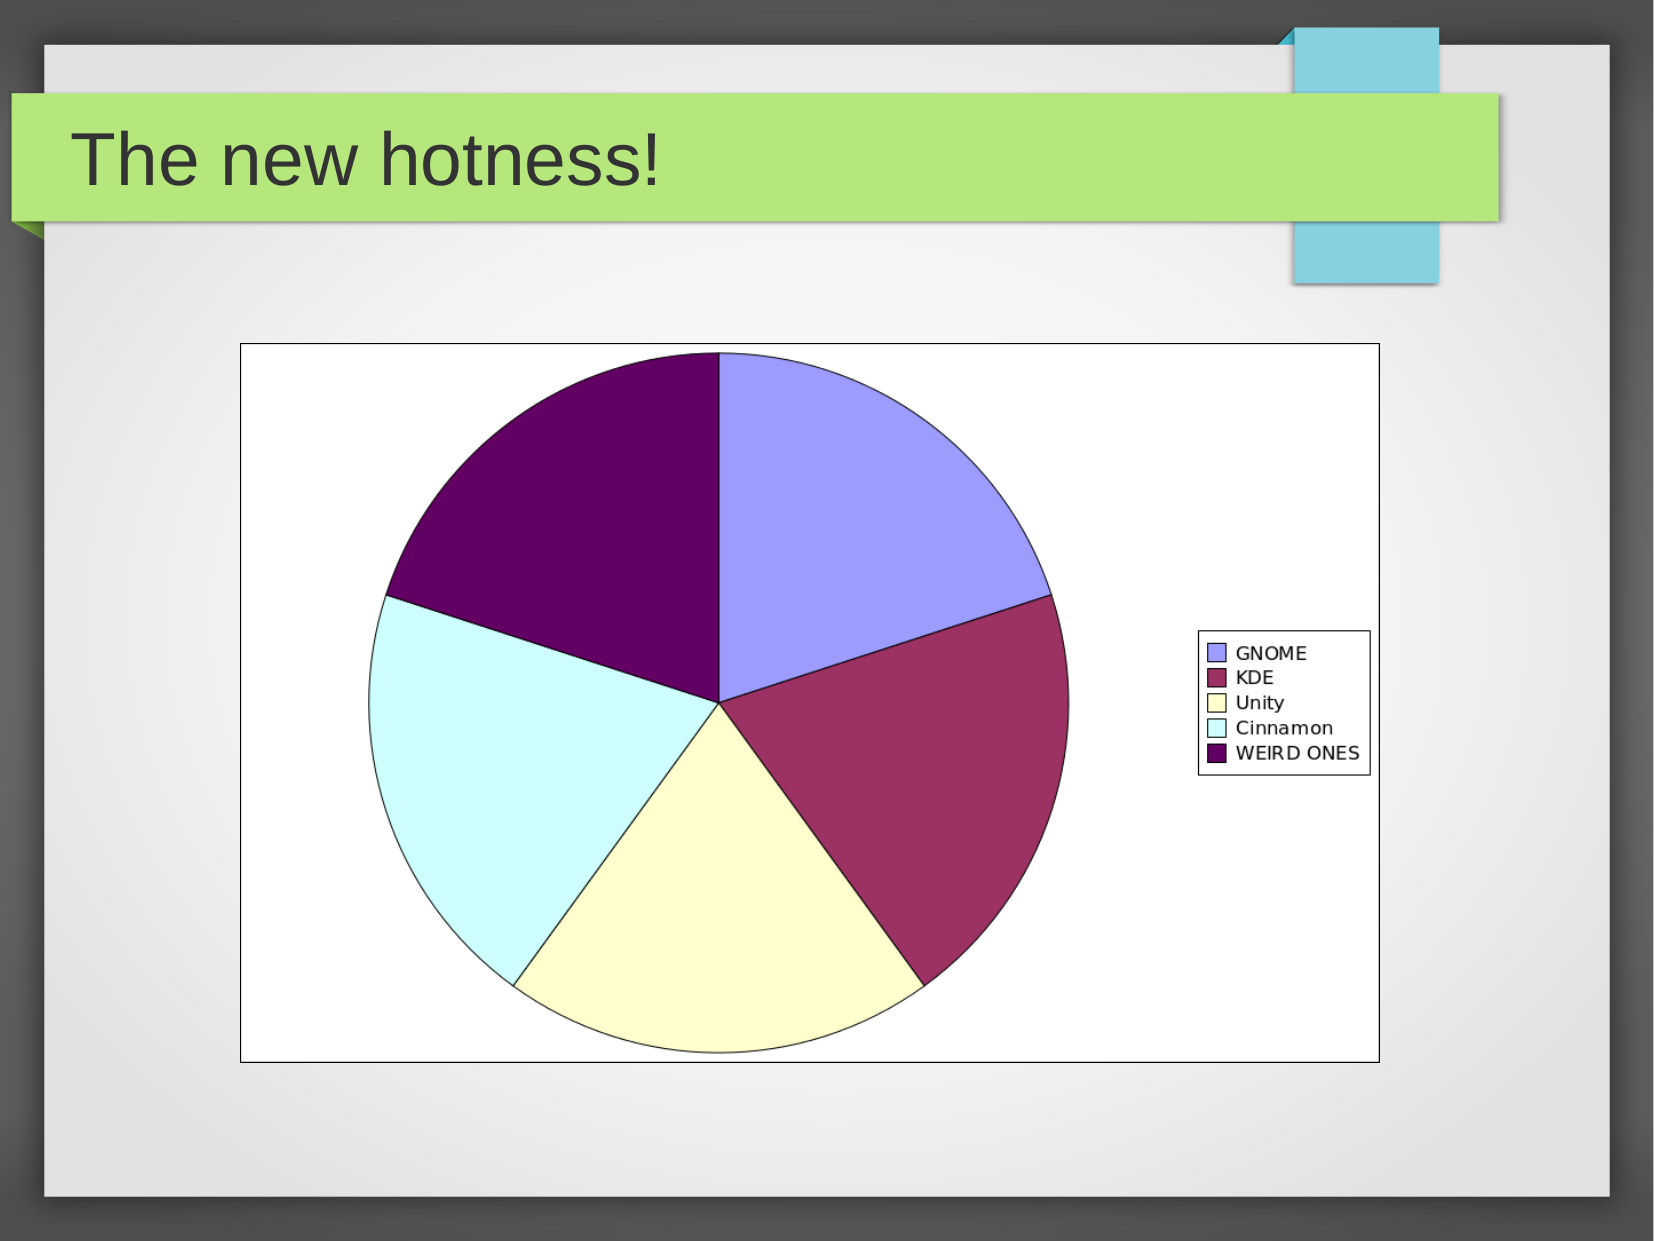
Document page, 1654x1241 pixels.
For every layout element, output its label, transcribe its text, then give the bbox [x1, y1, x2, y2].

title The new hotness! [70, 106, 1229, 213]
picture [0, 0, 1654, 1241]
